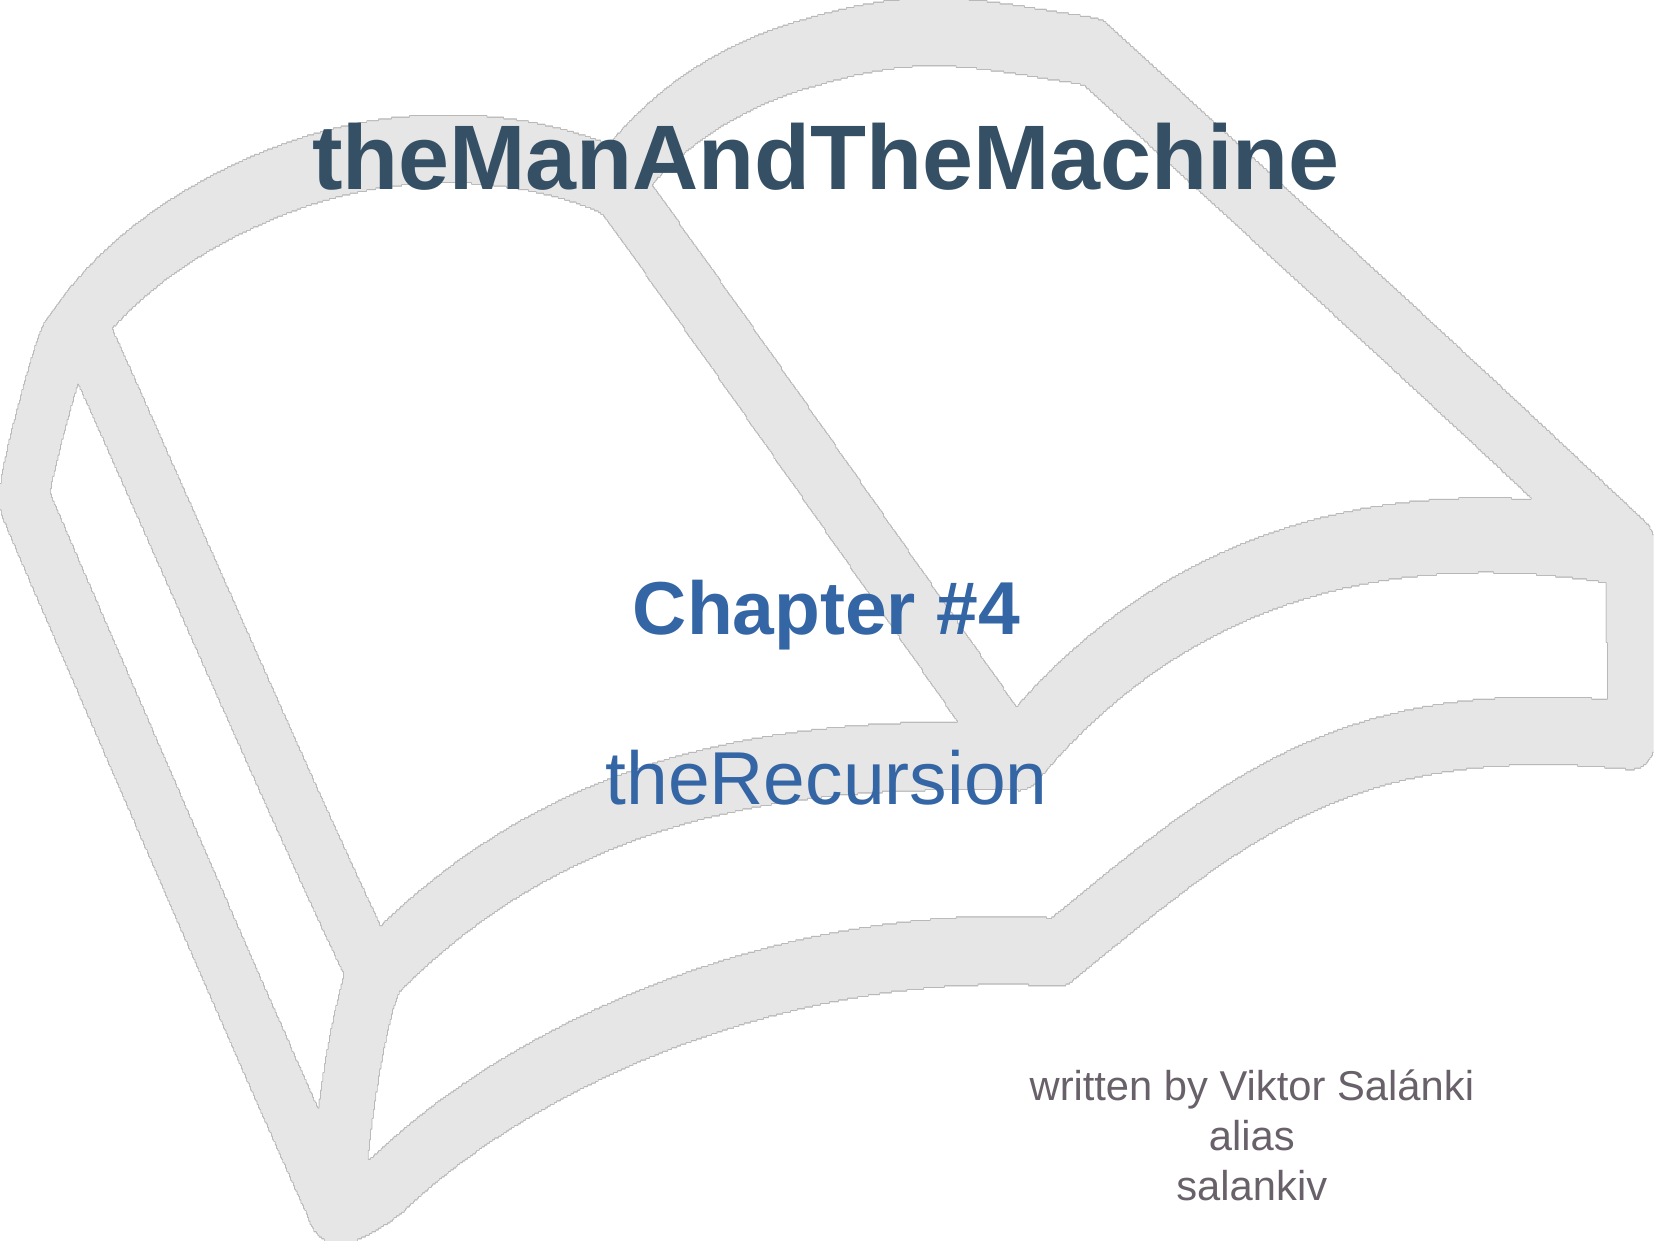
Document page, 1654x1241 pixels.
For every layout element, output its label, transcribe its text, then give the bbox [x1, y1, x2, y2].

text_box written by Viktor Salánki alias salankiv [933, 1051, 1571, 1206]
text_box Chapter #4 theRecursion [82, 215, 1571, 1084]
picture [0, 0, 1654, 1241]
text_box theManAndTheMachine [82, 49, 1571, 215]
